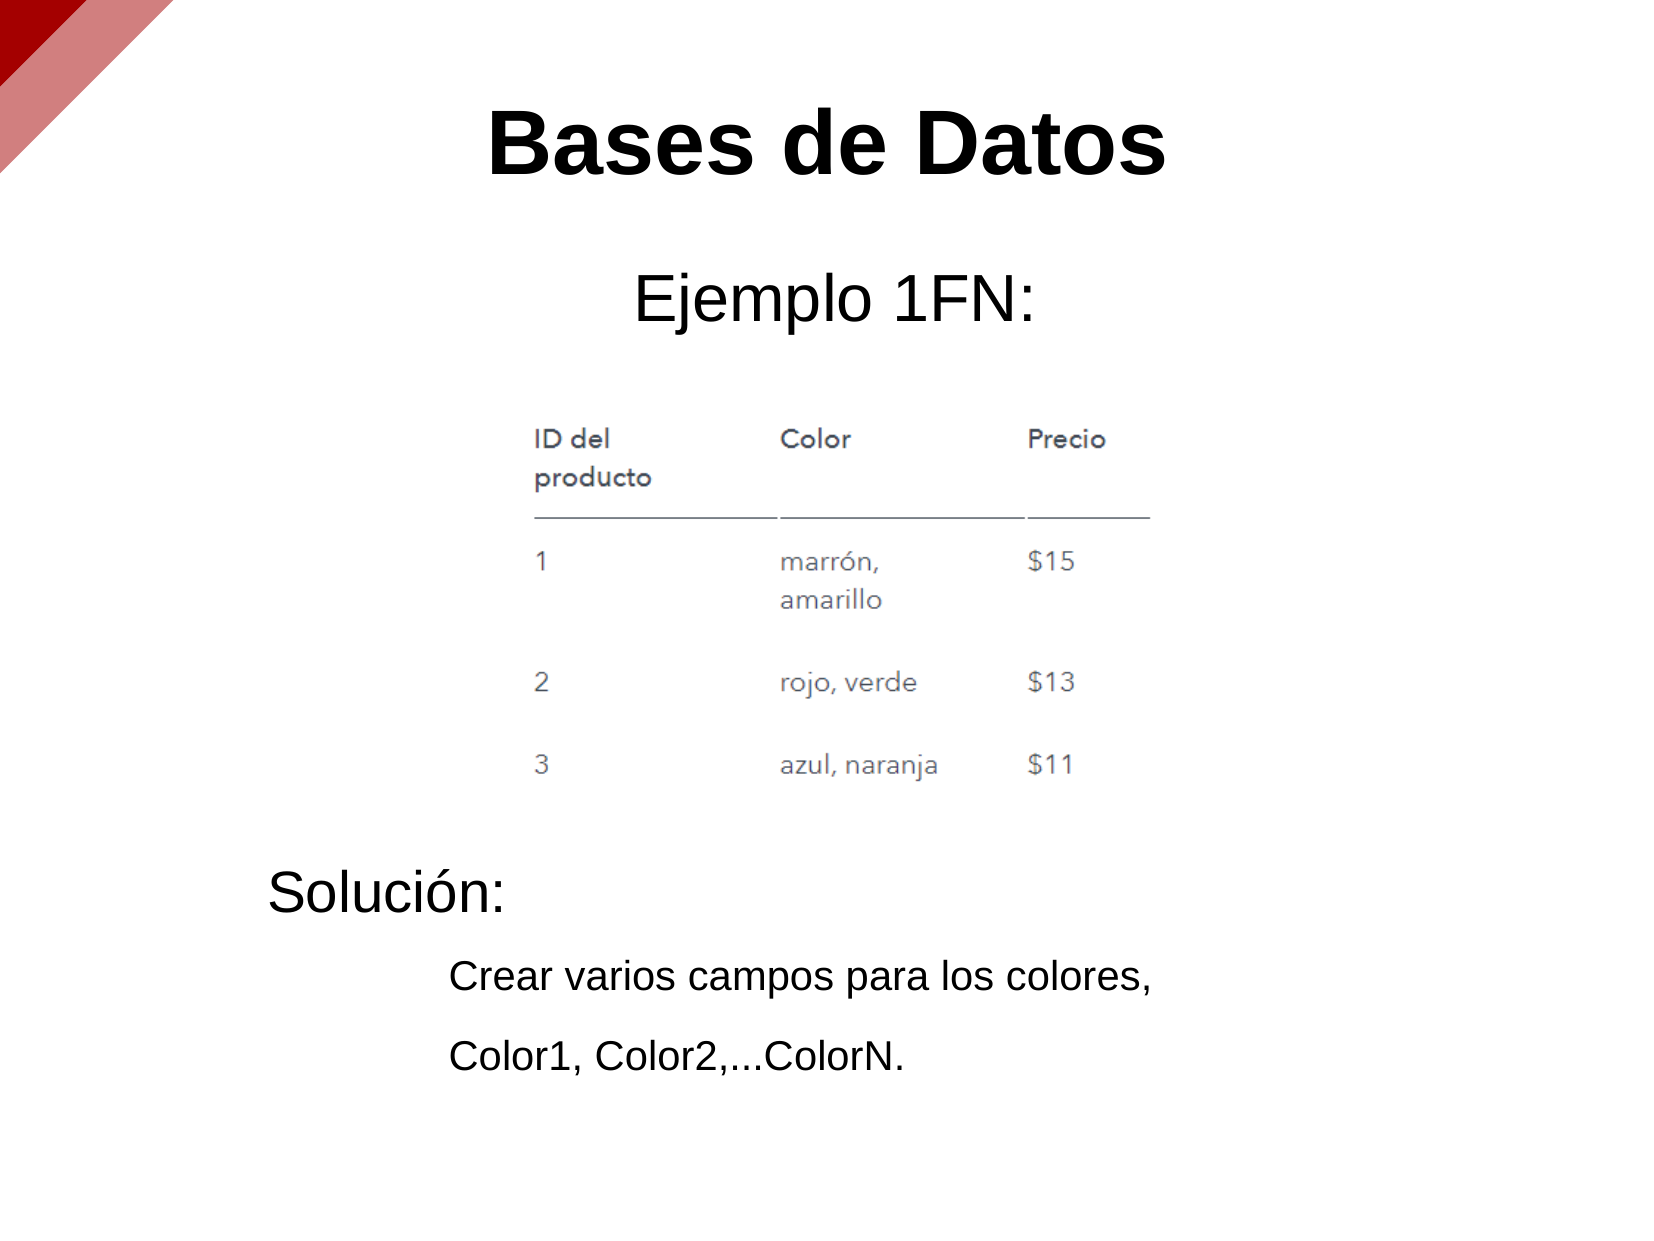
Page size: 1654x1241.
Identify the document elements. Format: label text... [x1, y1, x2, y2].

text_box Crear varios campos para los colores, Color1, Color2,...ColorN. [448, 948, 1264, 1087]
picture [514, 410, 1168, 824]
text_box Solución: [266, 853, 1000, 1011]
text_box Bases de Datos [96, 82, 1585, 194]
text_box Ejemplo 1FN: [633, 254, 1366, 411]
